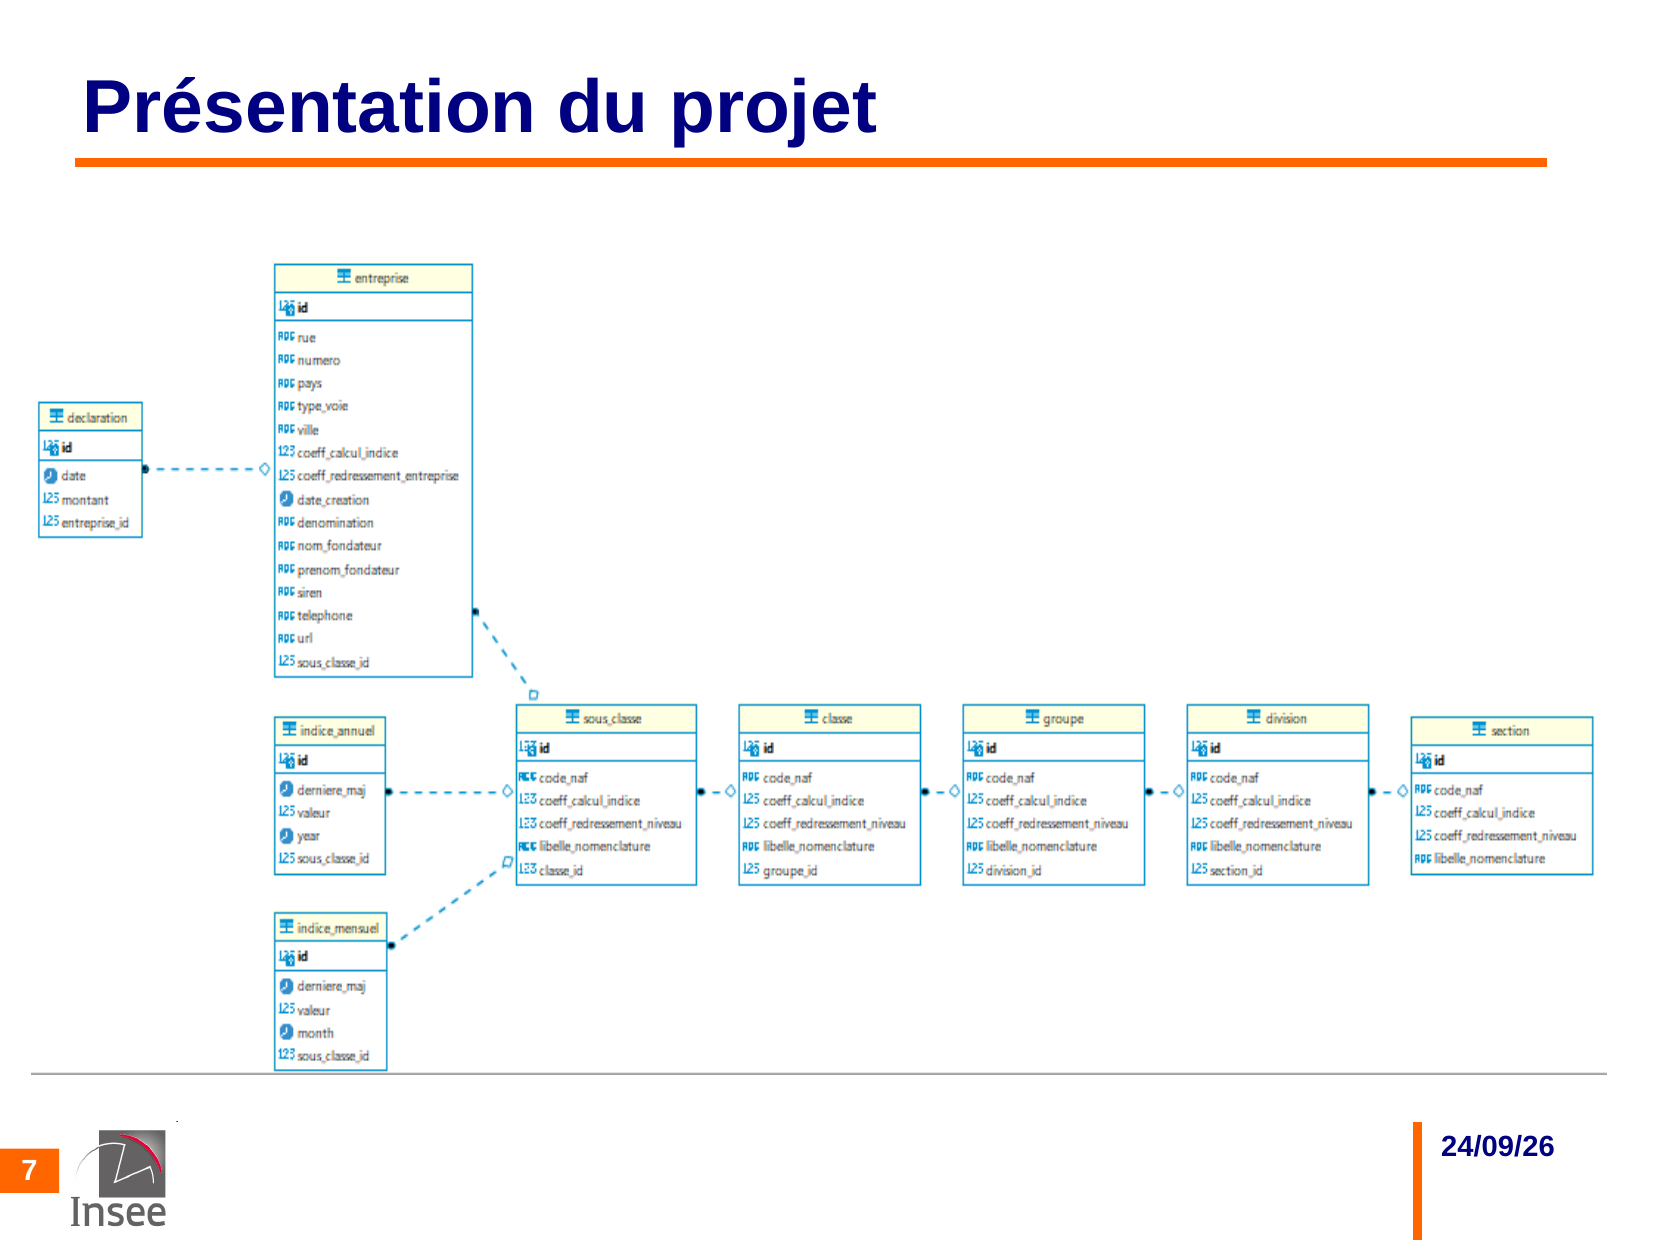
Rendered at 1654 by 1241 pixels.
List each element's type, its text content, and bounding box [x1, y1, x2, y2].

picture [62, 1121, 178, 1241]
picture [31, 236, 1607, 1075]
title Présentation du projet [82, 49, 1619, 163]
